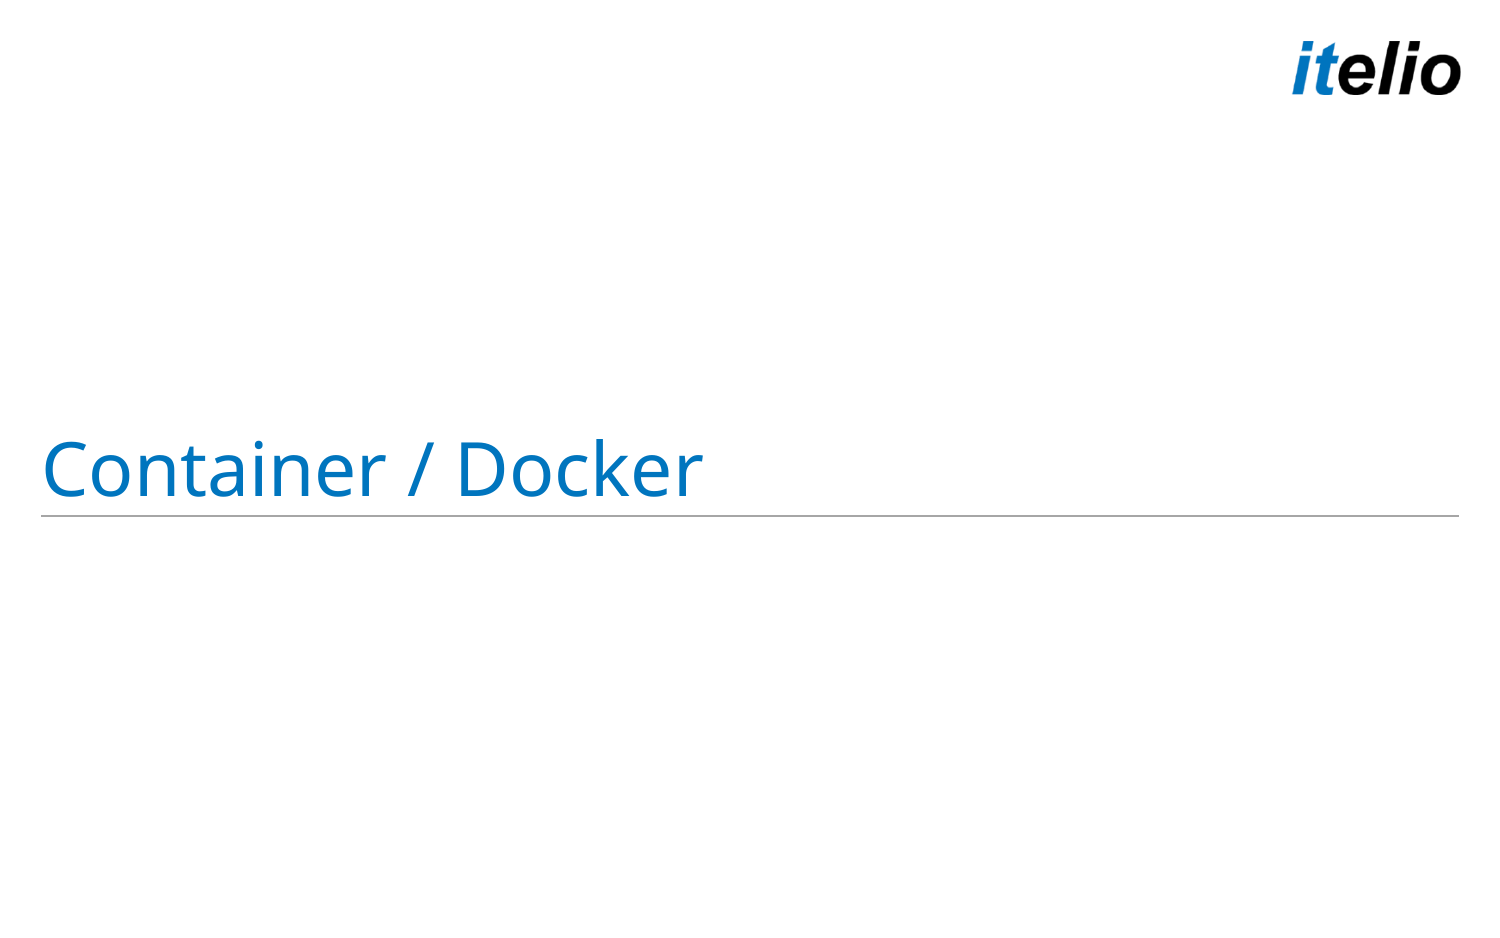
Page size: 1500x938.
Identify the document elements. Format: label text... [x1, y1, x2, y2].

title Container / Docker [41, 421, 1269, 505]
